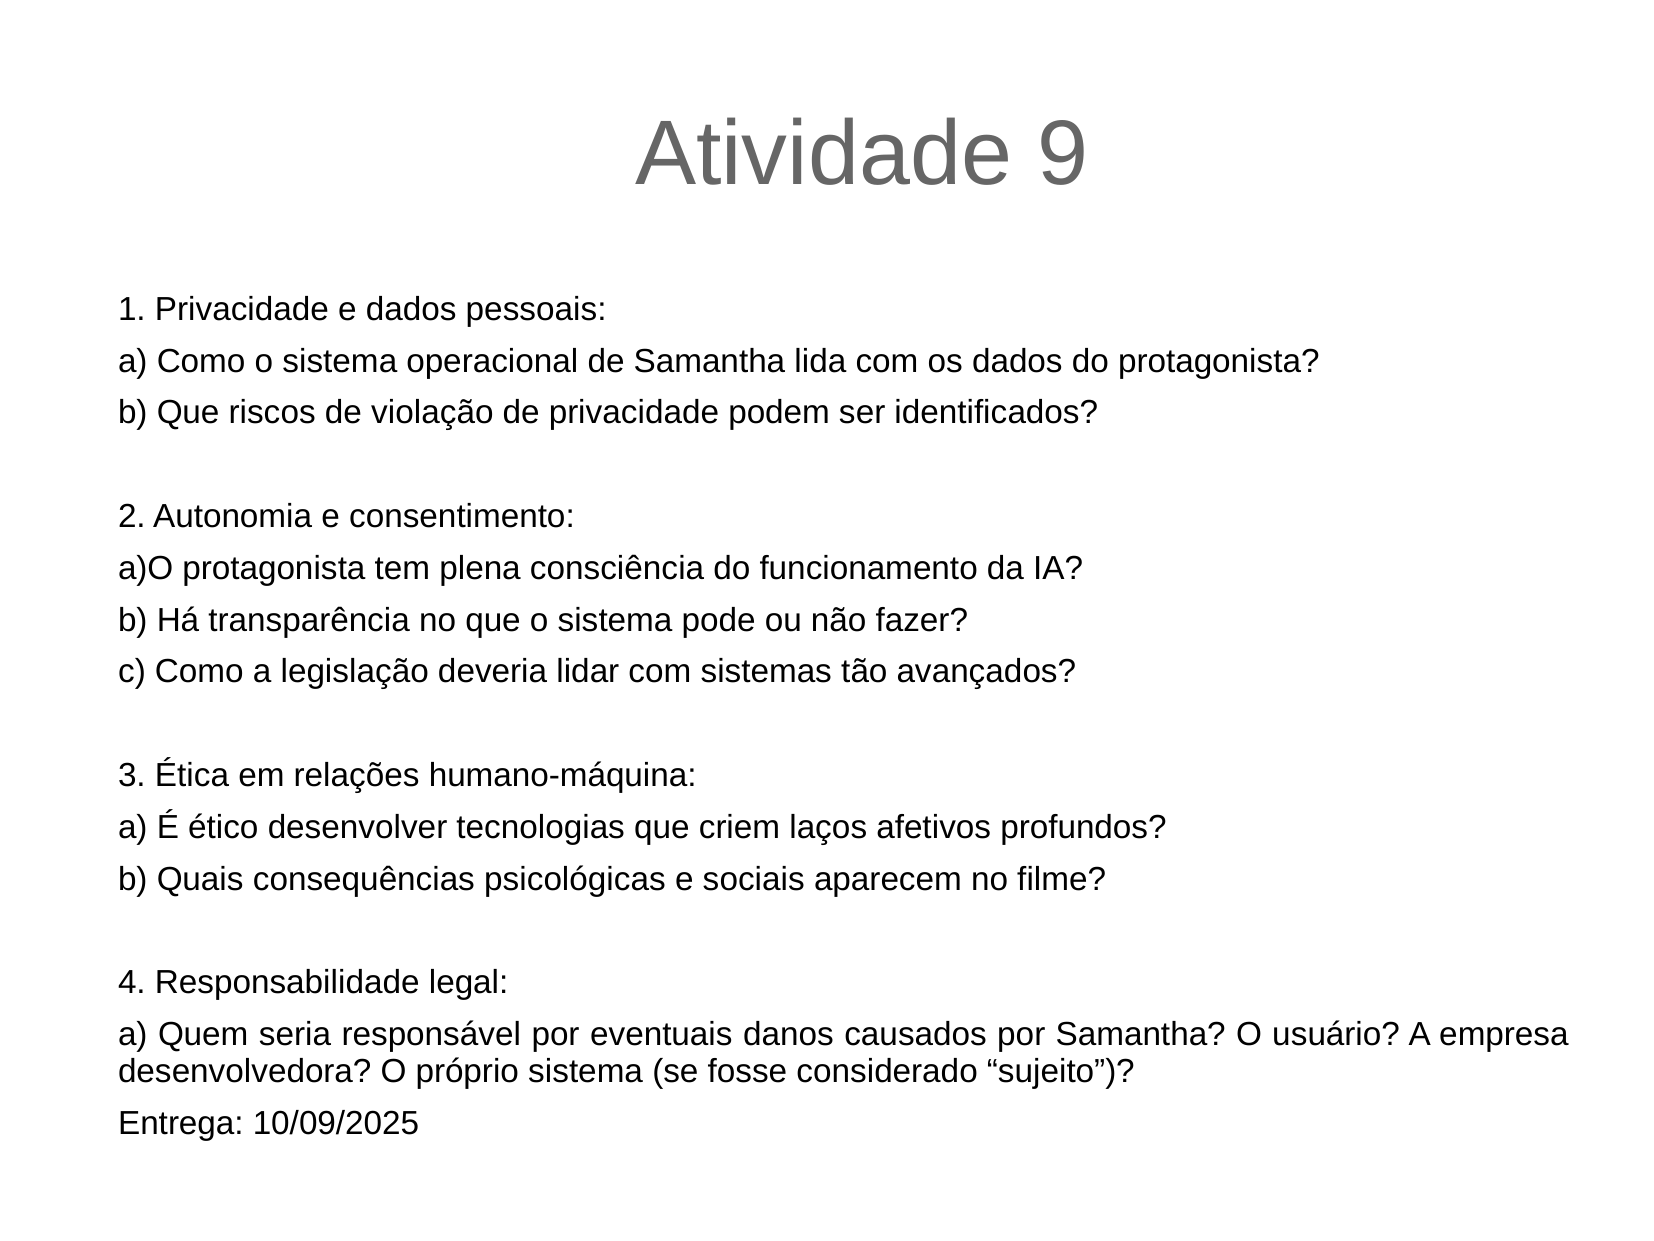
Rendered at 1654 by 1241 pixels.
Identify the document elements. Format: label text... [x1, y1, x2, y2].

title Atividade 9 [82, 49, 1571, 257]
list 1. Privacidade e dados pessoais: a) Como o sistema operacional de Samantha lida com os dados do protagonista? b) Que riscos de violação de privacidade podem ser identificados? 2. Autonomia e consentimento: a)O protagonista tem plena consciência do funcionamento da IA? b) Há transparência no que o sistema pode ou não fazer? c) Como a legislação deveria lidar com sistemas tão avançados? 3. Ética em relações humano-máquina: a) É ético desenvolver tecnologias que criem laços afetivos profundos? b) Quais consequências psicológicas e sociais aparecem no filme? 4. Responsabilidade legal: a) Quem seria responsável por eventuais danos causados por Samantha? O usuário? A empresa desenvolvedora? O próprio sistema (se fosse considerado “sujeito”)? Entrega: 10/09/2025 [82, 290, 1571, 1158]
